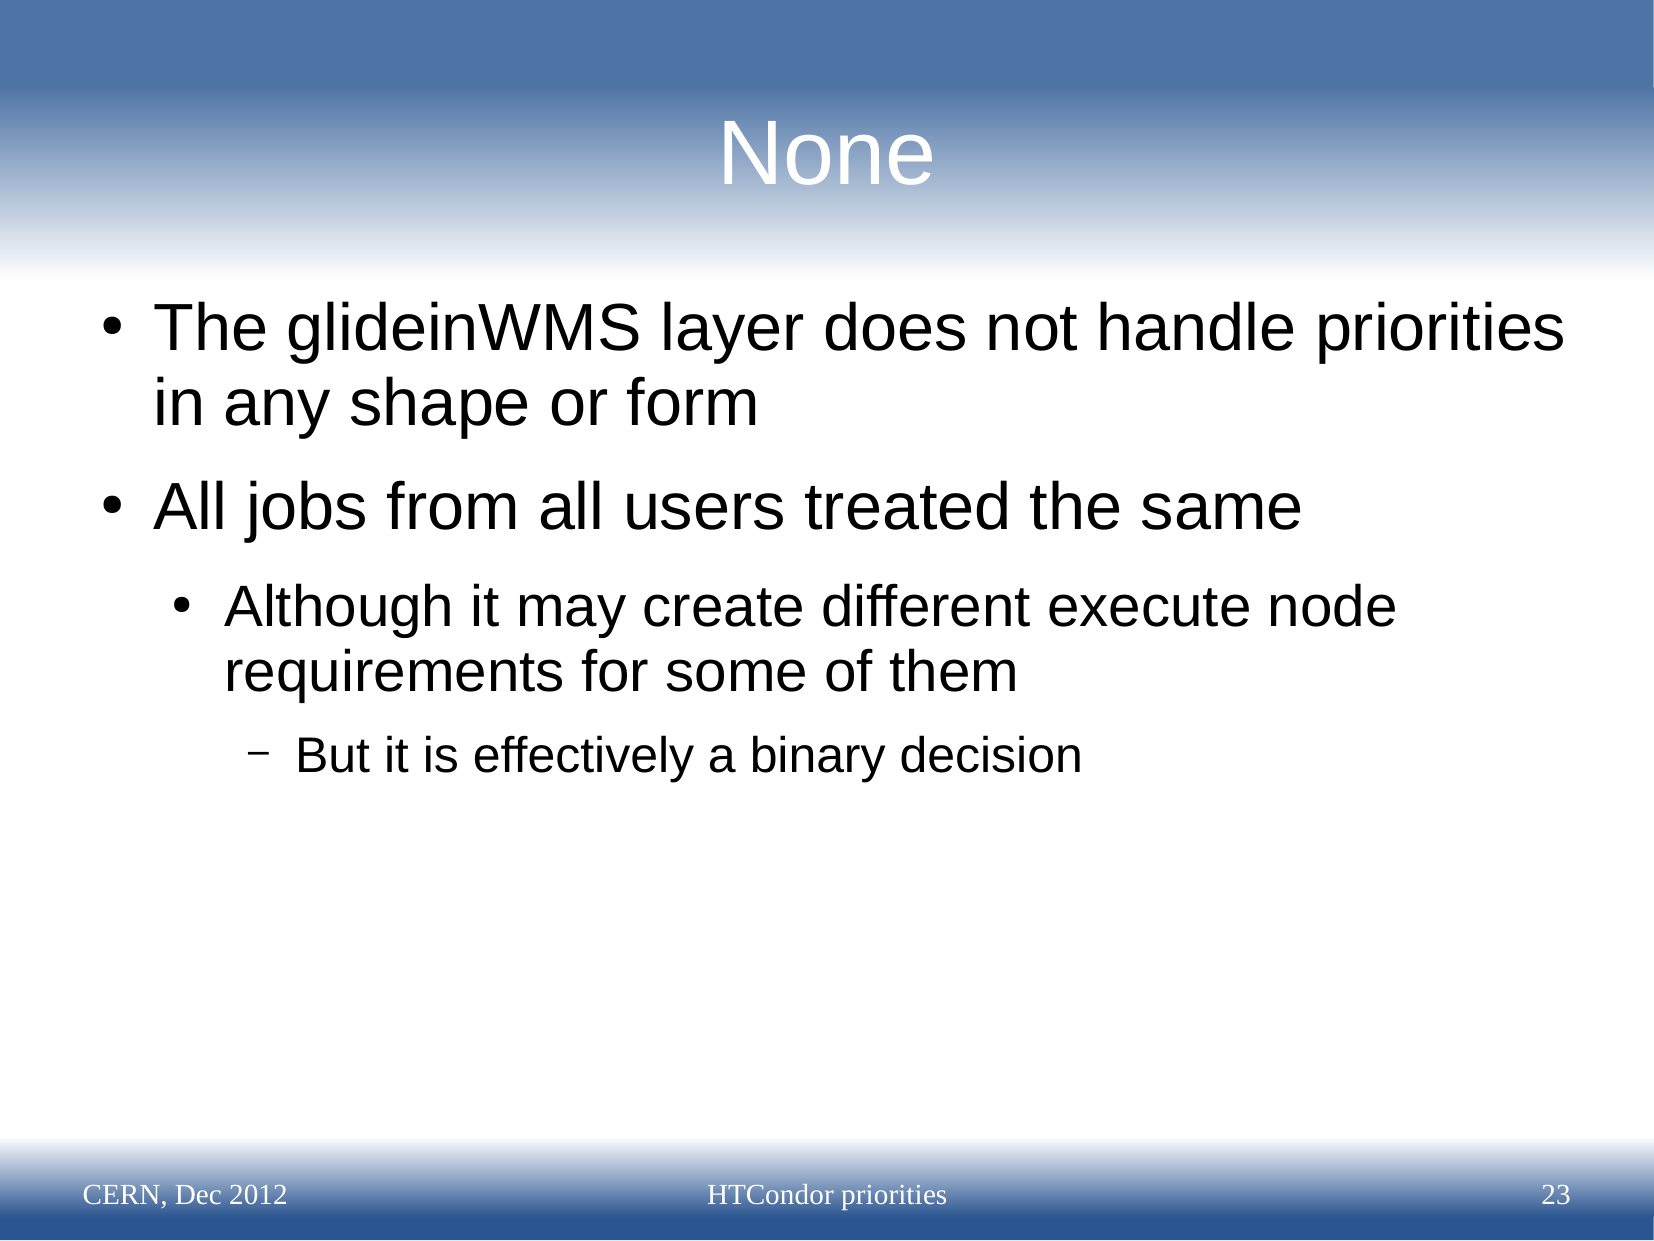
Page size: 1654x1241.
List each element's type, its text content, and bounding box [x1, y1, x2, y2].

title None [82, 49, 1571, 257]
list The glideinWMS layer does not handle priorities in any shape or form All jobs from all users treated the same Although it may create different execute node requirements for some of them But it is effectively a binary decision [82, 290, 1571, 1010]
